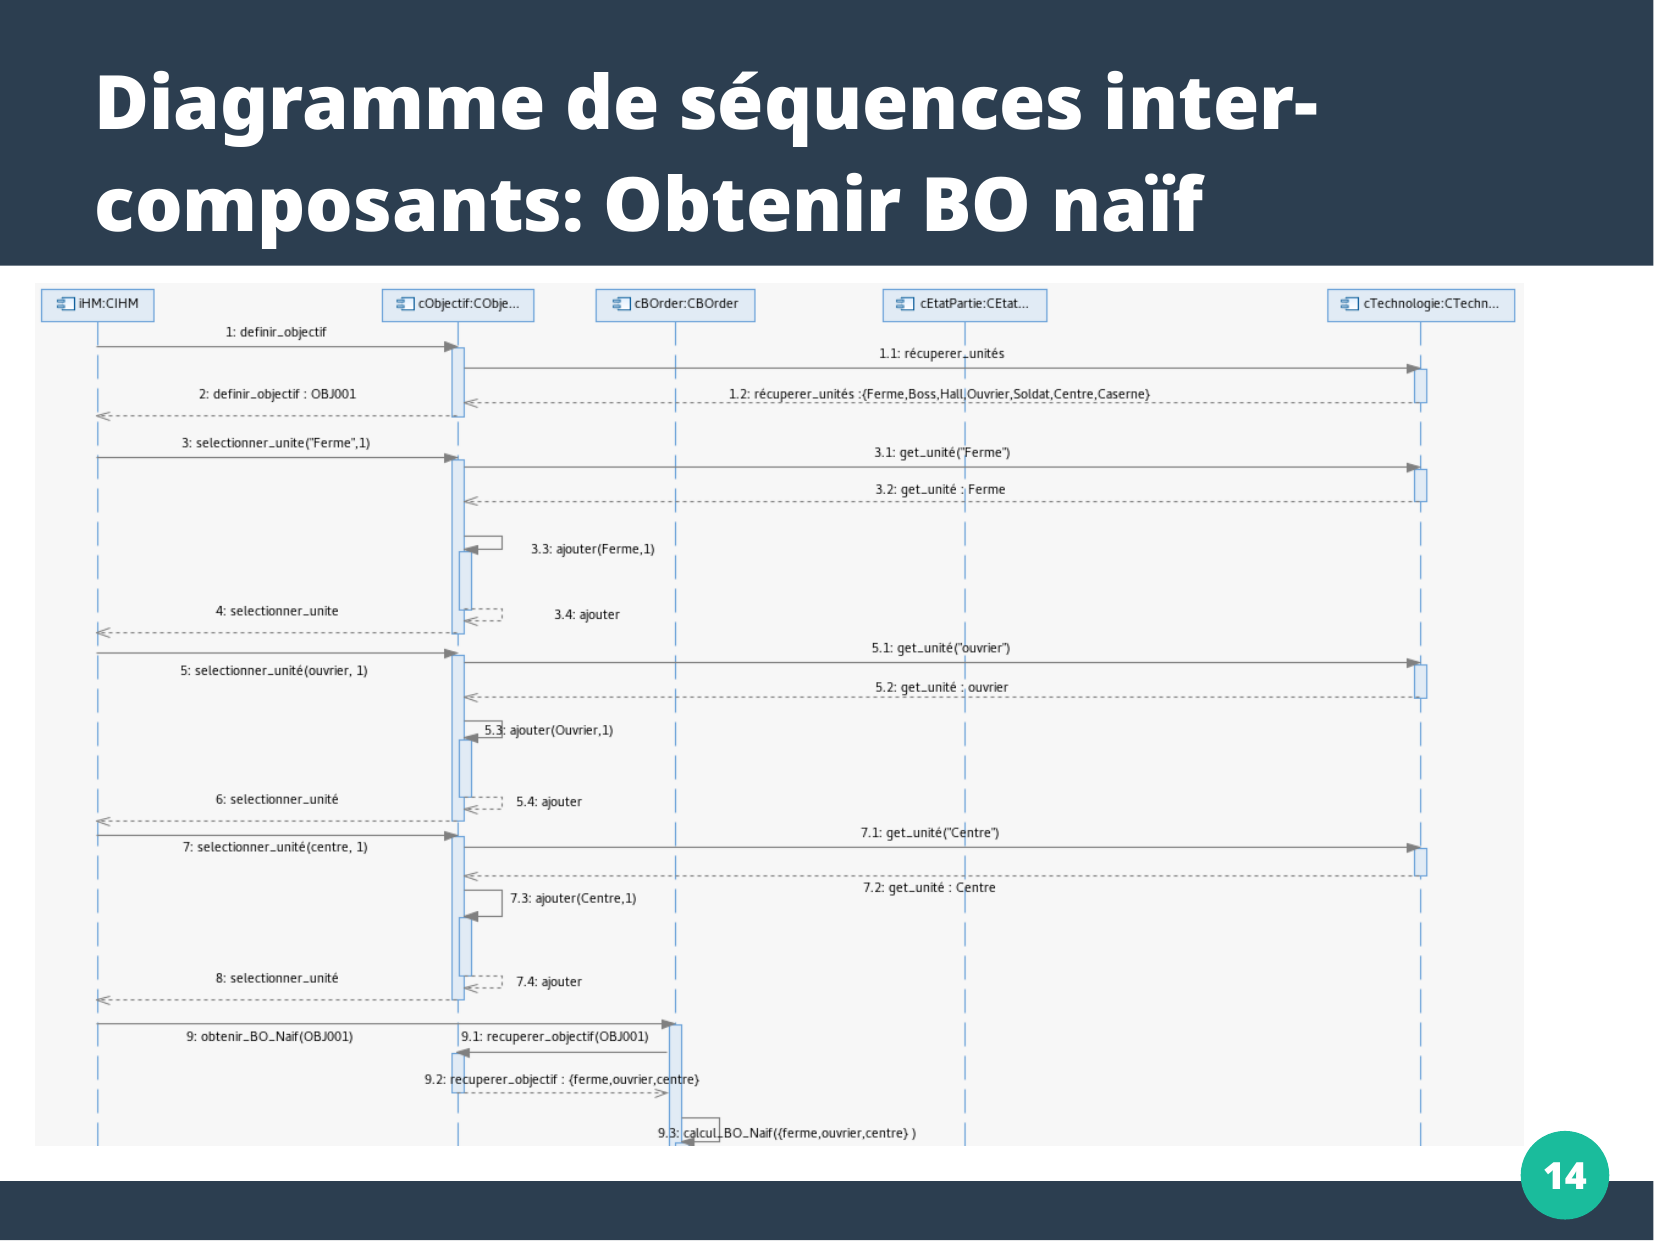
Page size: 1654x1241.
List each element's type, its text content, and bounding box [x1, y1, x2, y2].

picture [35, 283, 1524, 1146]
title Diagramme de séquences inter-composants: Obtenir BO naïf [59, 49, 1595, 207]
